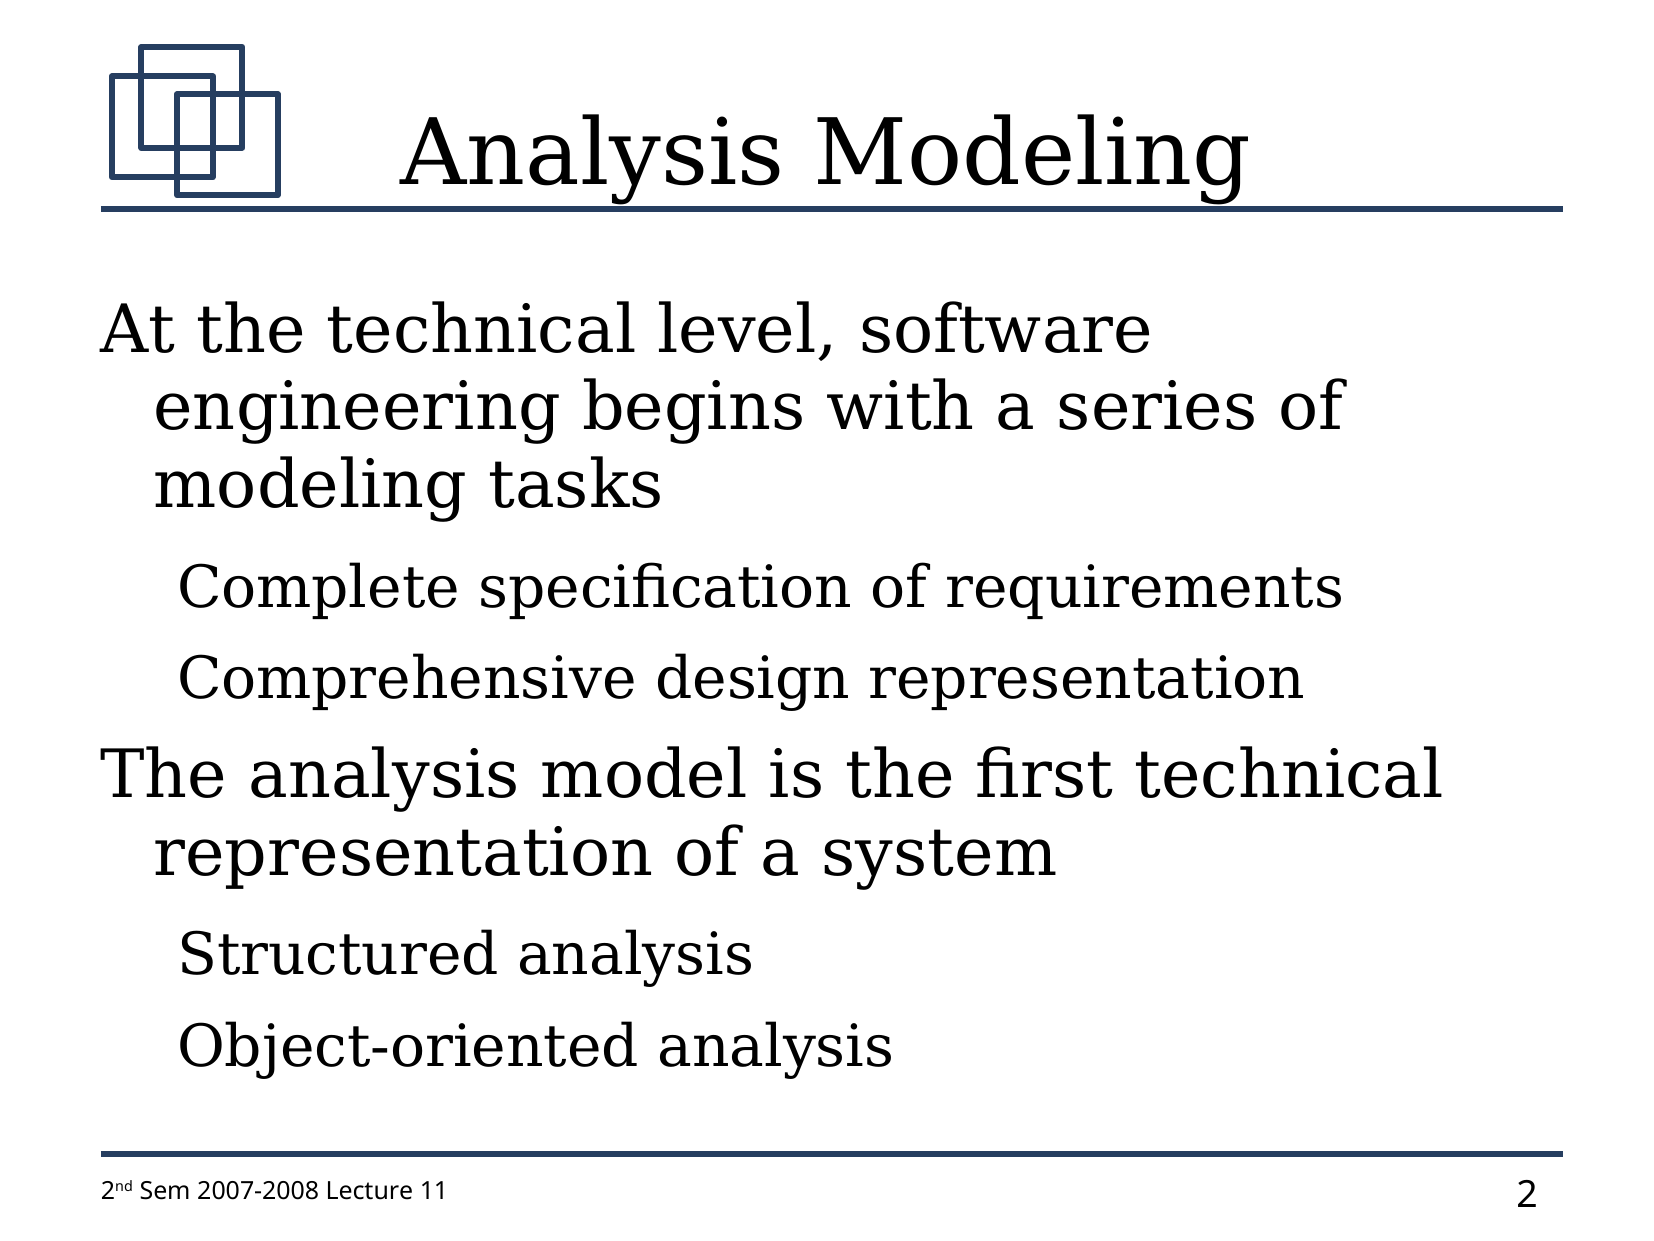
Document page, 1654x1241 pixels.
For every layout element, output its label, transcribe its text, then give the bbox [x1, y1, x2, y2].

list At the technical level, software engineering begins with a series of modeling tasks Complete specification of requirements Comprehensive design representation The analysis model is the first technical representation of a system Structured analysis Object-oriented analysis [82, 290, 1571, 1109]
title Analysis Modeling [82, 49, 1571, 257]
